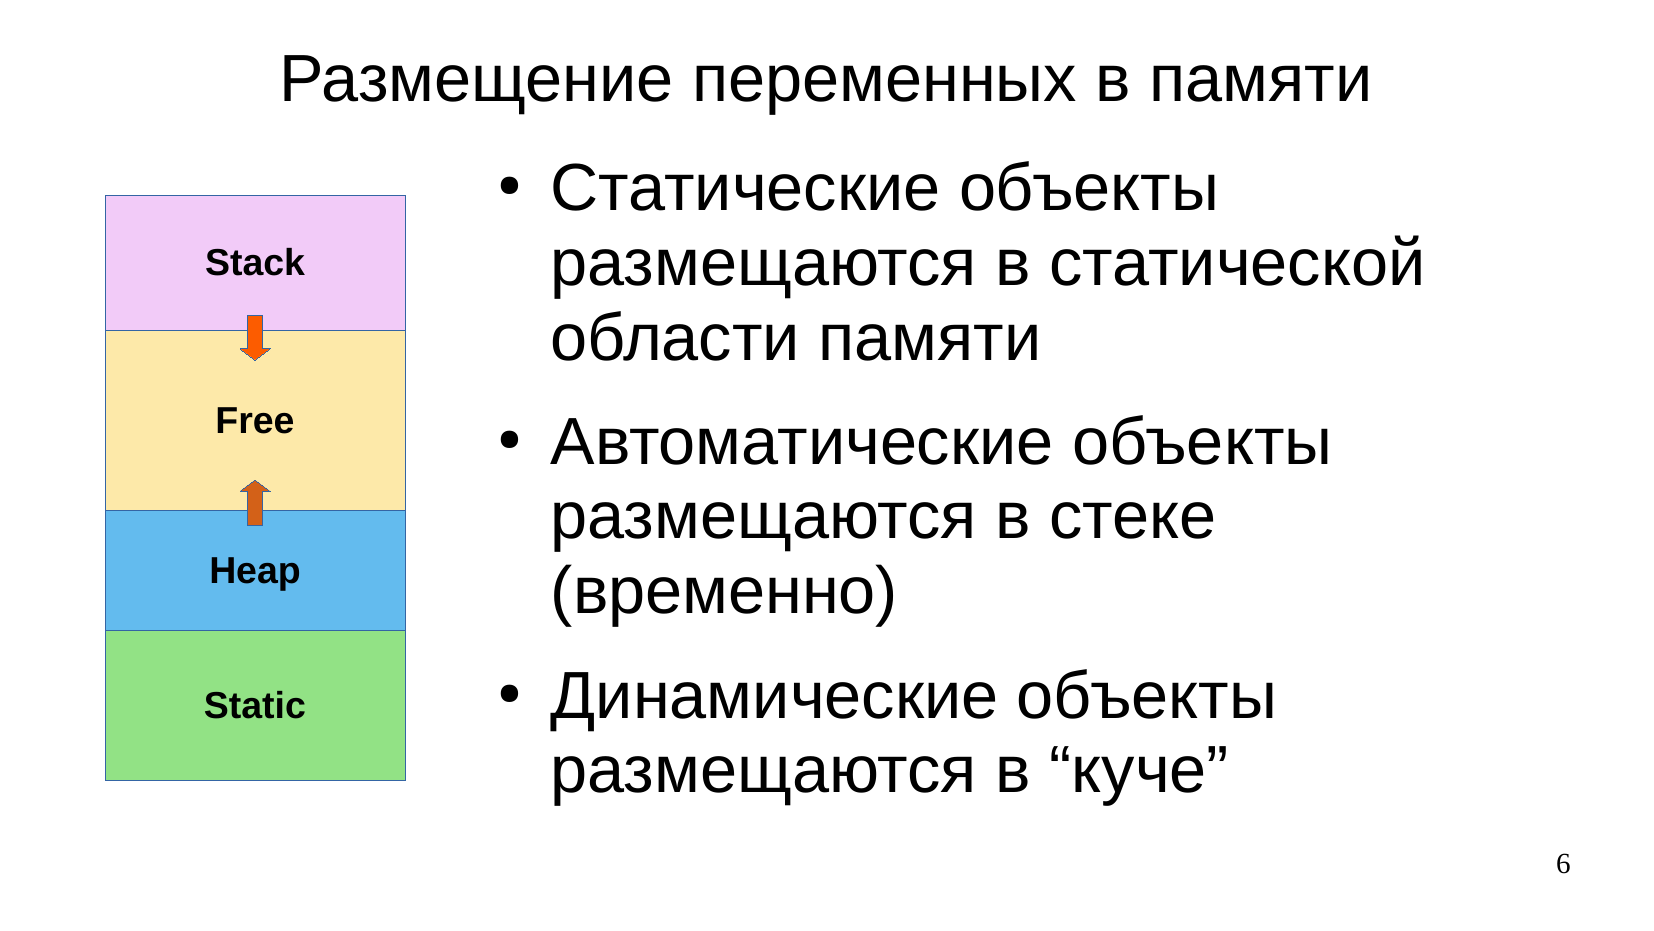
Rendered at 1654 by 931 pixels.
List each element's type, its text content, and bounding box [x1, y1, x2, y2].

list Статические объекты размещаются в статической области памяти Автоматические объекты размещаются в стеке (временно) Динамические объекты размещаются в “куче” [480, 150, 1573, 886]
text_box [240, 480, 271, 526]
text_box [240, 315, 271, 361]
title Размещение переменных в памяти [82, 37, 1571, 121]
text_box Heap [105, 511, 406, 631]
text_box Free [105, 330, 406, 511]
text_box Stack [105, 195, 406, 330]
text_box Static [105, 631, 406, 781]
